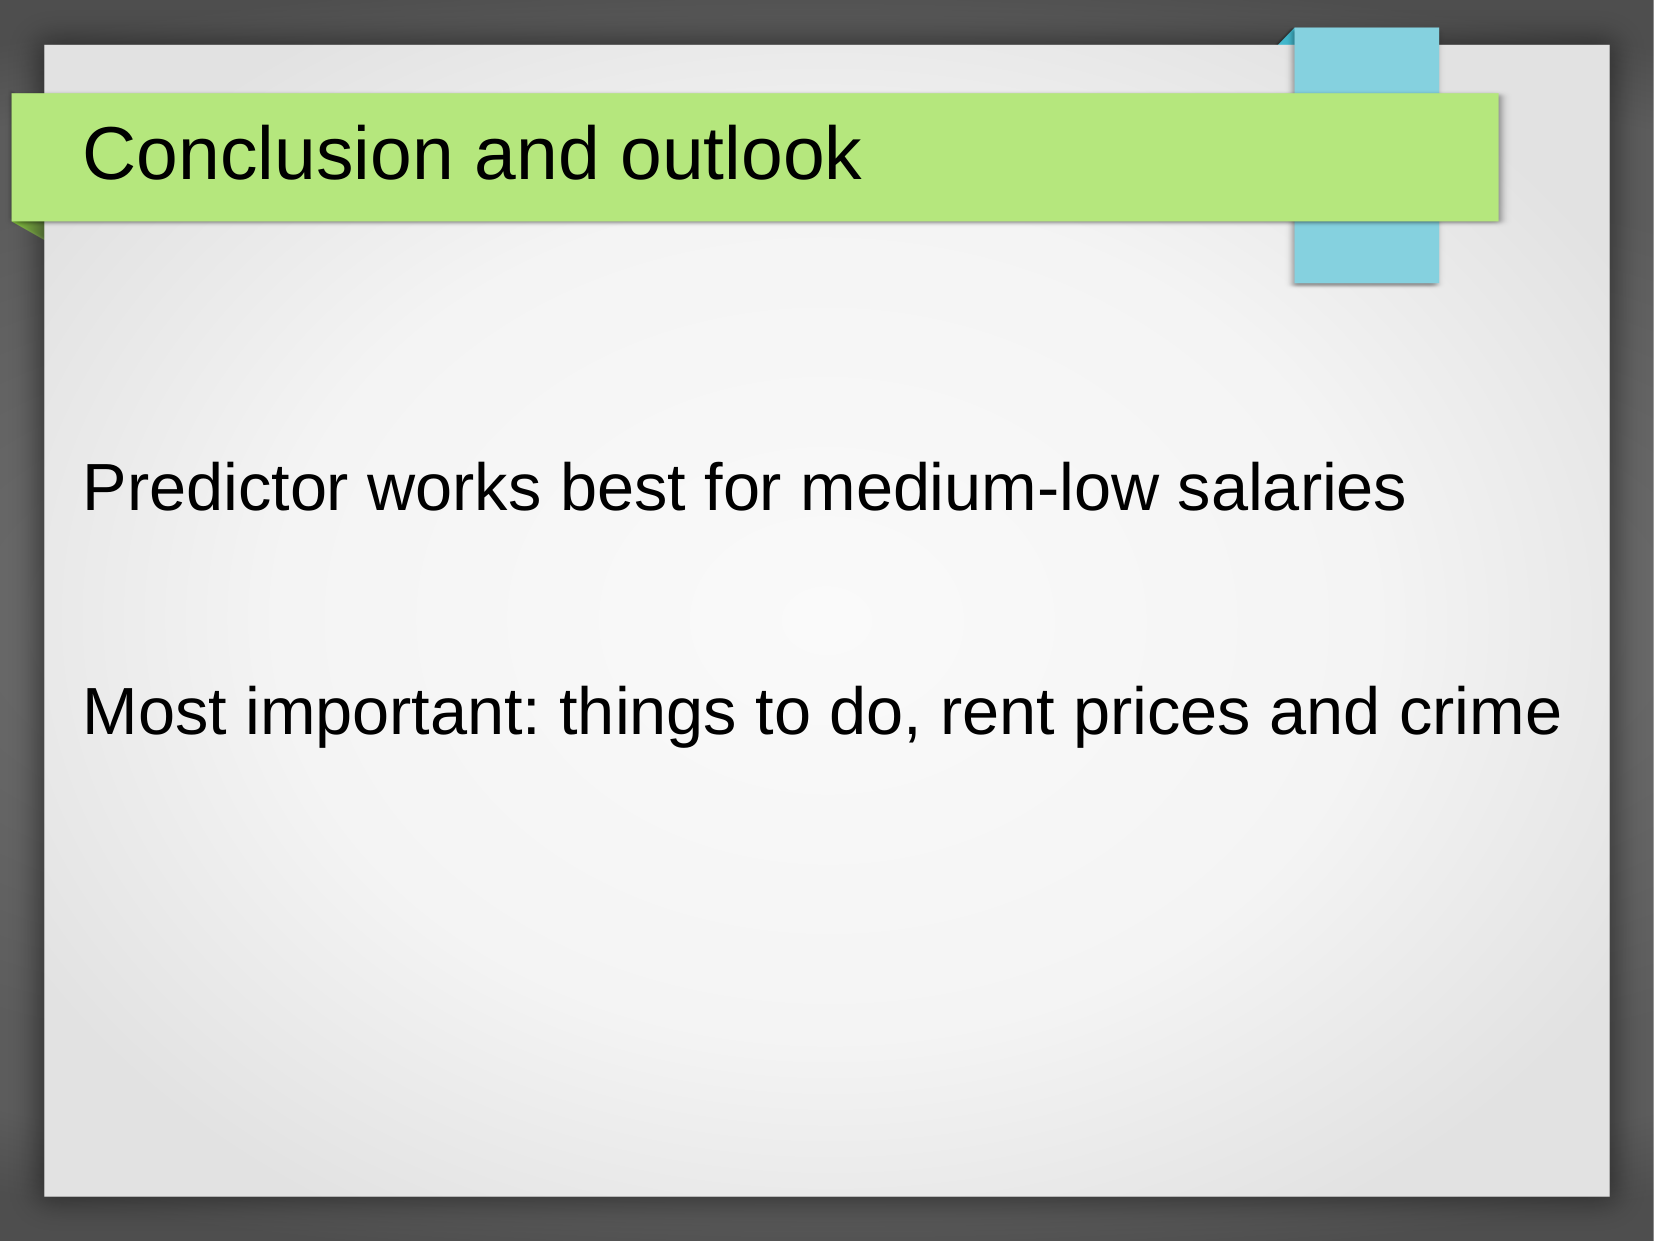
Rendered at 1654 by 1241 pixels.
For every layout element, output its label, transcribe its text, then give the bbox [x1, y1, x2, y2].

title Conclusion and outlook [82, 94, 1264, 213]
subtitle Predictor works best for medium-low salaries Most important: things to do, rent prices and crime [82, 300, 1571, 1113]
picture [0, 0, 1654, 1241]
